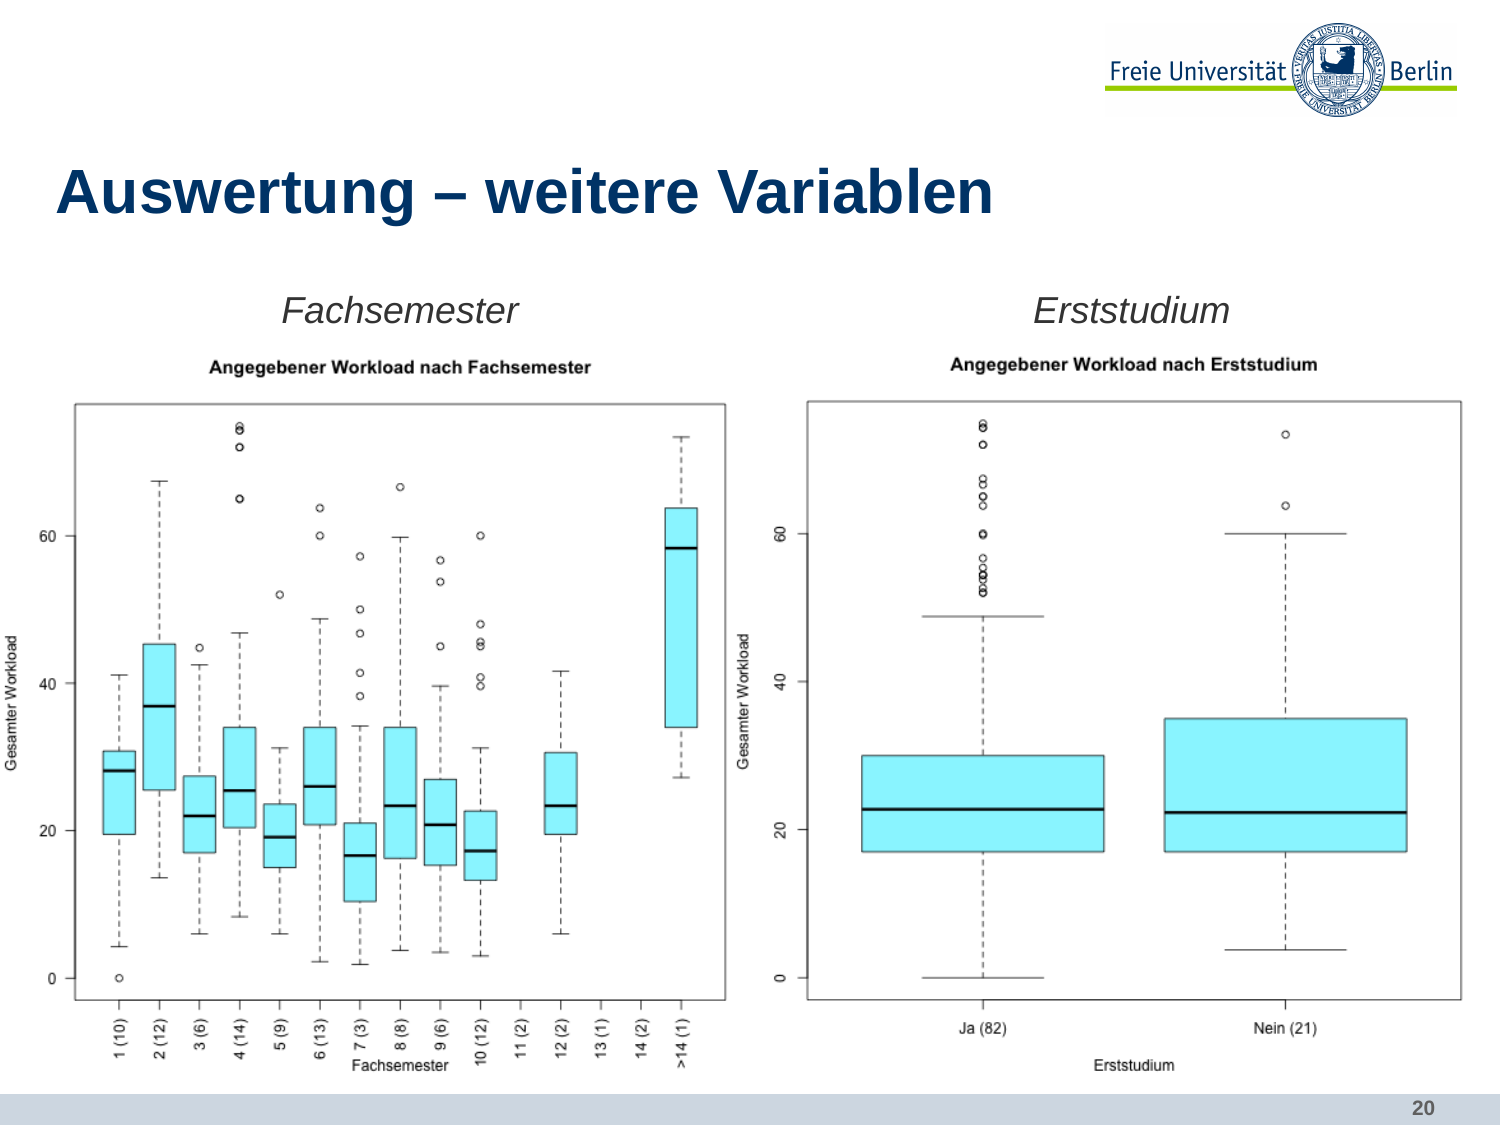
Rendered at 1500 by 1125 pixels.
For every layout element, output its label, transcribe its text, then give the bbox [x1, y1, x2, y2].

text_box Fachsemester [73, 278, 726, 339]
text_box Erststudium [807, 278, 1457, 339]
title Auswertung – weitere Variablen [41, 155, 1459, 226]
picture [1105, 23, 1457, 117]
picture [0, 326, 1500, 1094]
